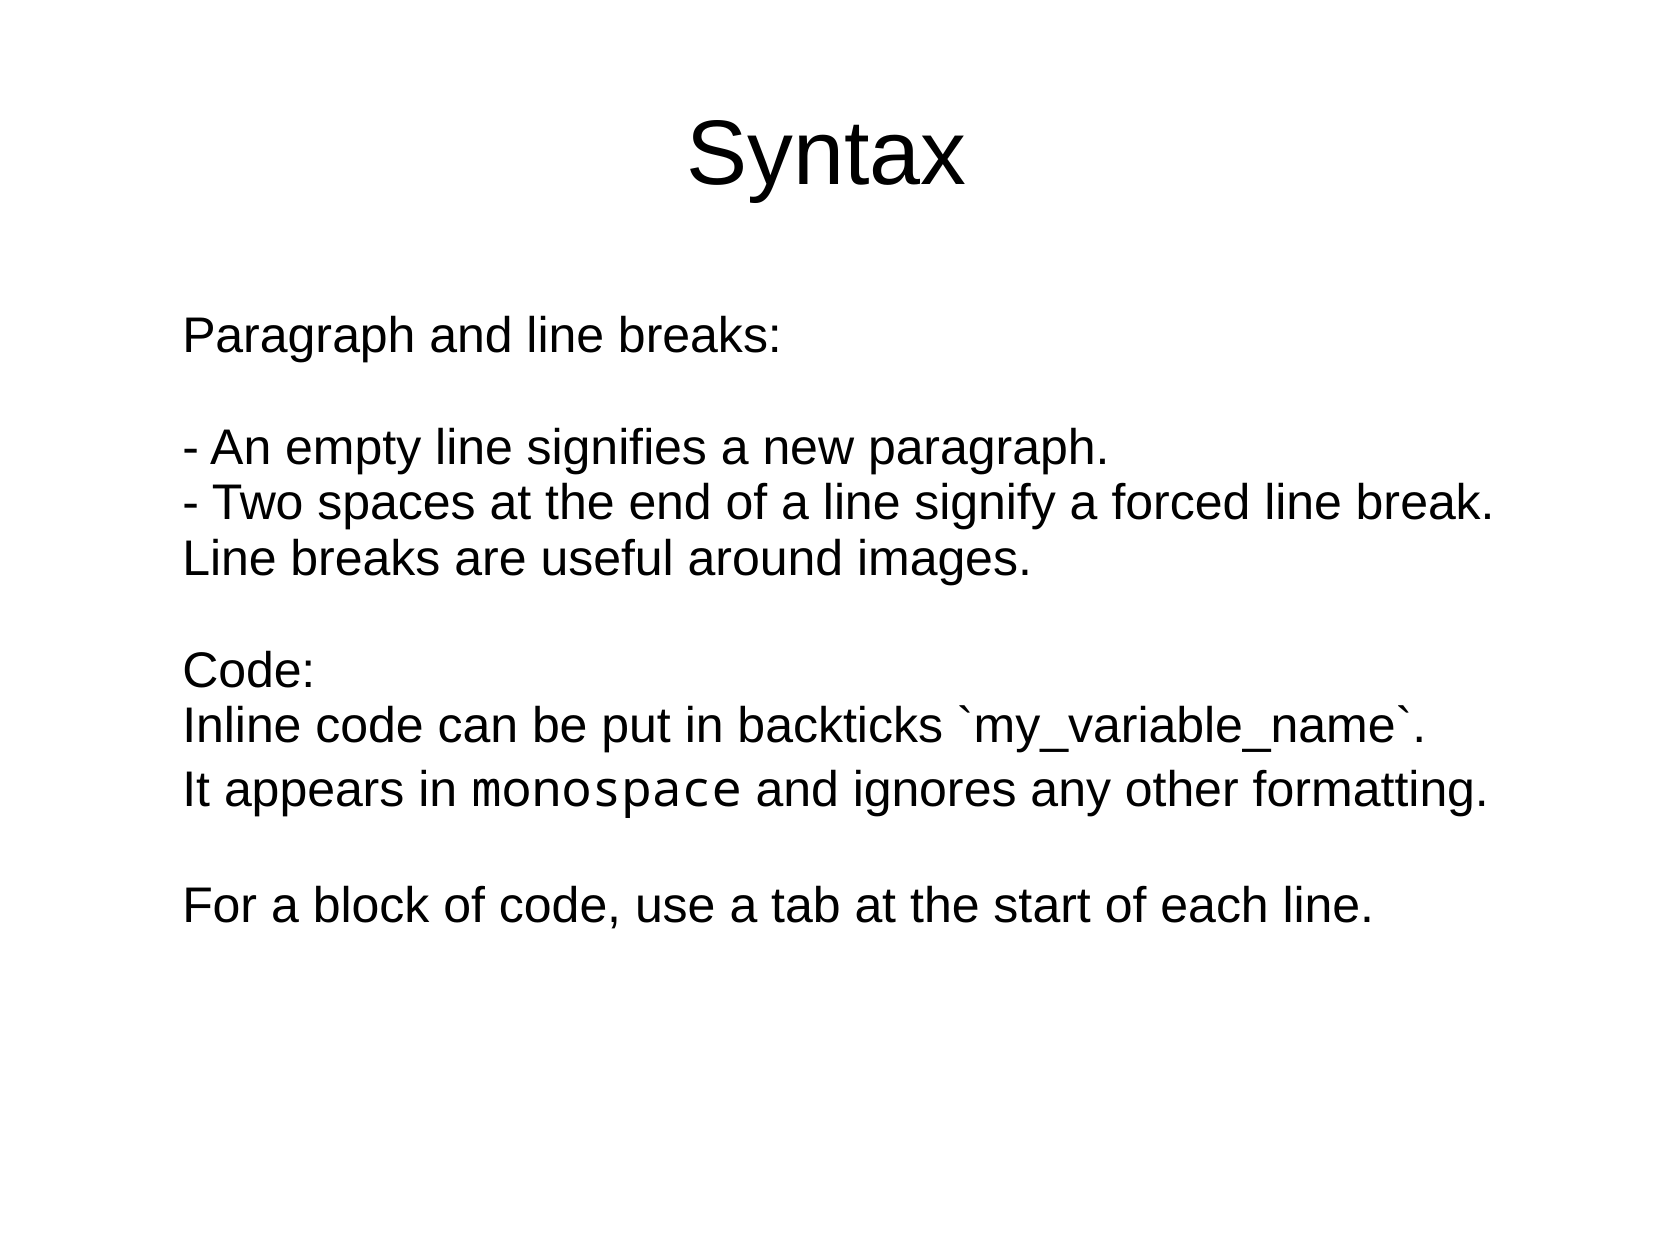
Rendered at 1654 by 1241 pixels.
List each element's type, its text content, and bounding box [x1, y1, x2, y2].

text_box Paragraph and line breaks: - An empty line signifies a new paragraph. - Two spaces at the end of a line signify a forced line break. Line breaks are useful around images. Code: Inline code can be put in backticks `my_variable_name`. It appears in monospace and ignores any other formatting. For a block of code, use a tab at the start of each line. [167, 300, 1519, 938]
title Syntax [82, 49, 1571, 257]
